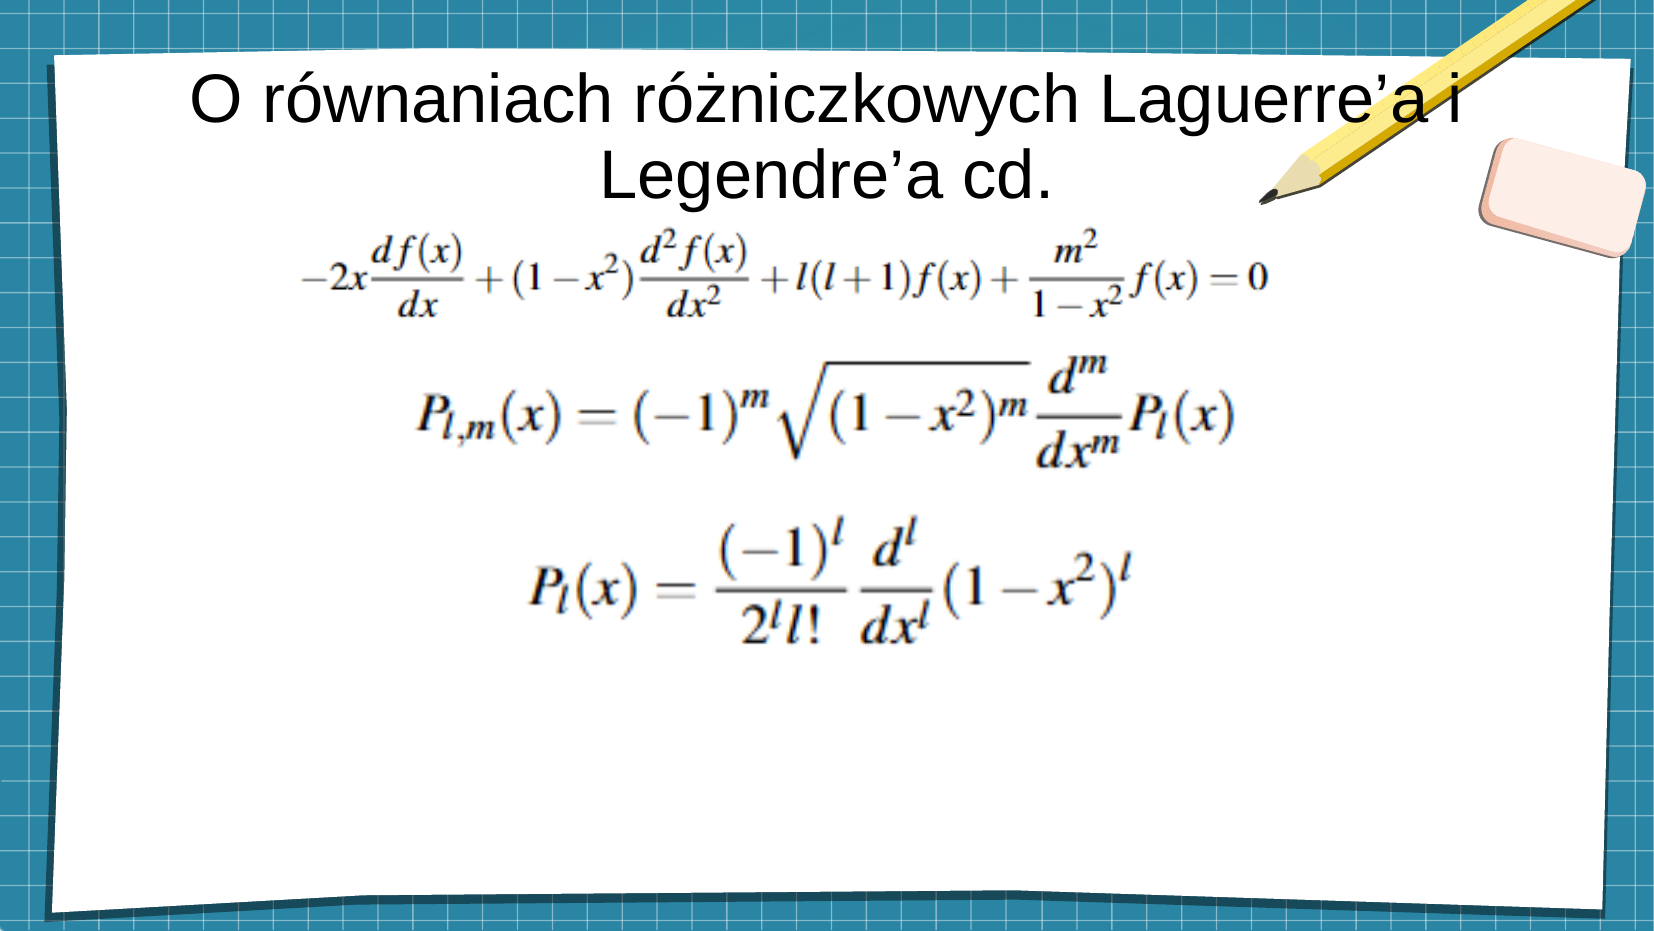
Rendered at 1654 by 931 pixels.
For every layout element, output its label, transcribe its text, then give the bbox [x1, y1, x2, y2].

picture [501, 501, 1155, 680]
picture [413, 354, 1263, 474]
title O równaniach różniczkowych Laguerre’a i Legendre’a cd. [82, 59, 1571, 215]
picture [295, 217, 1285, 336]
